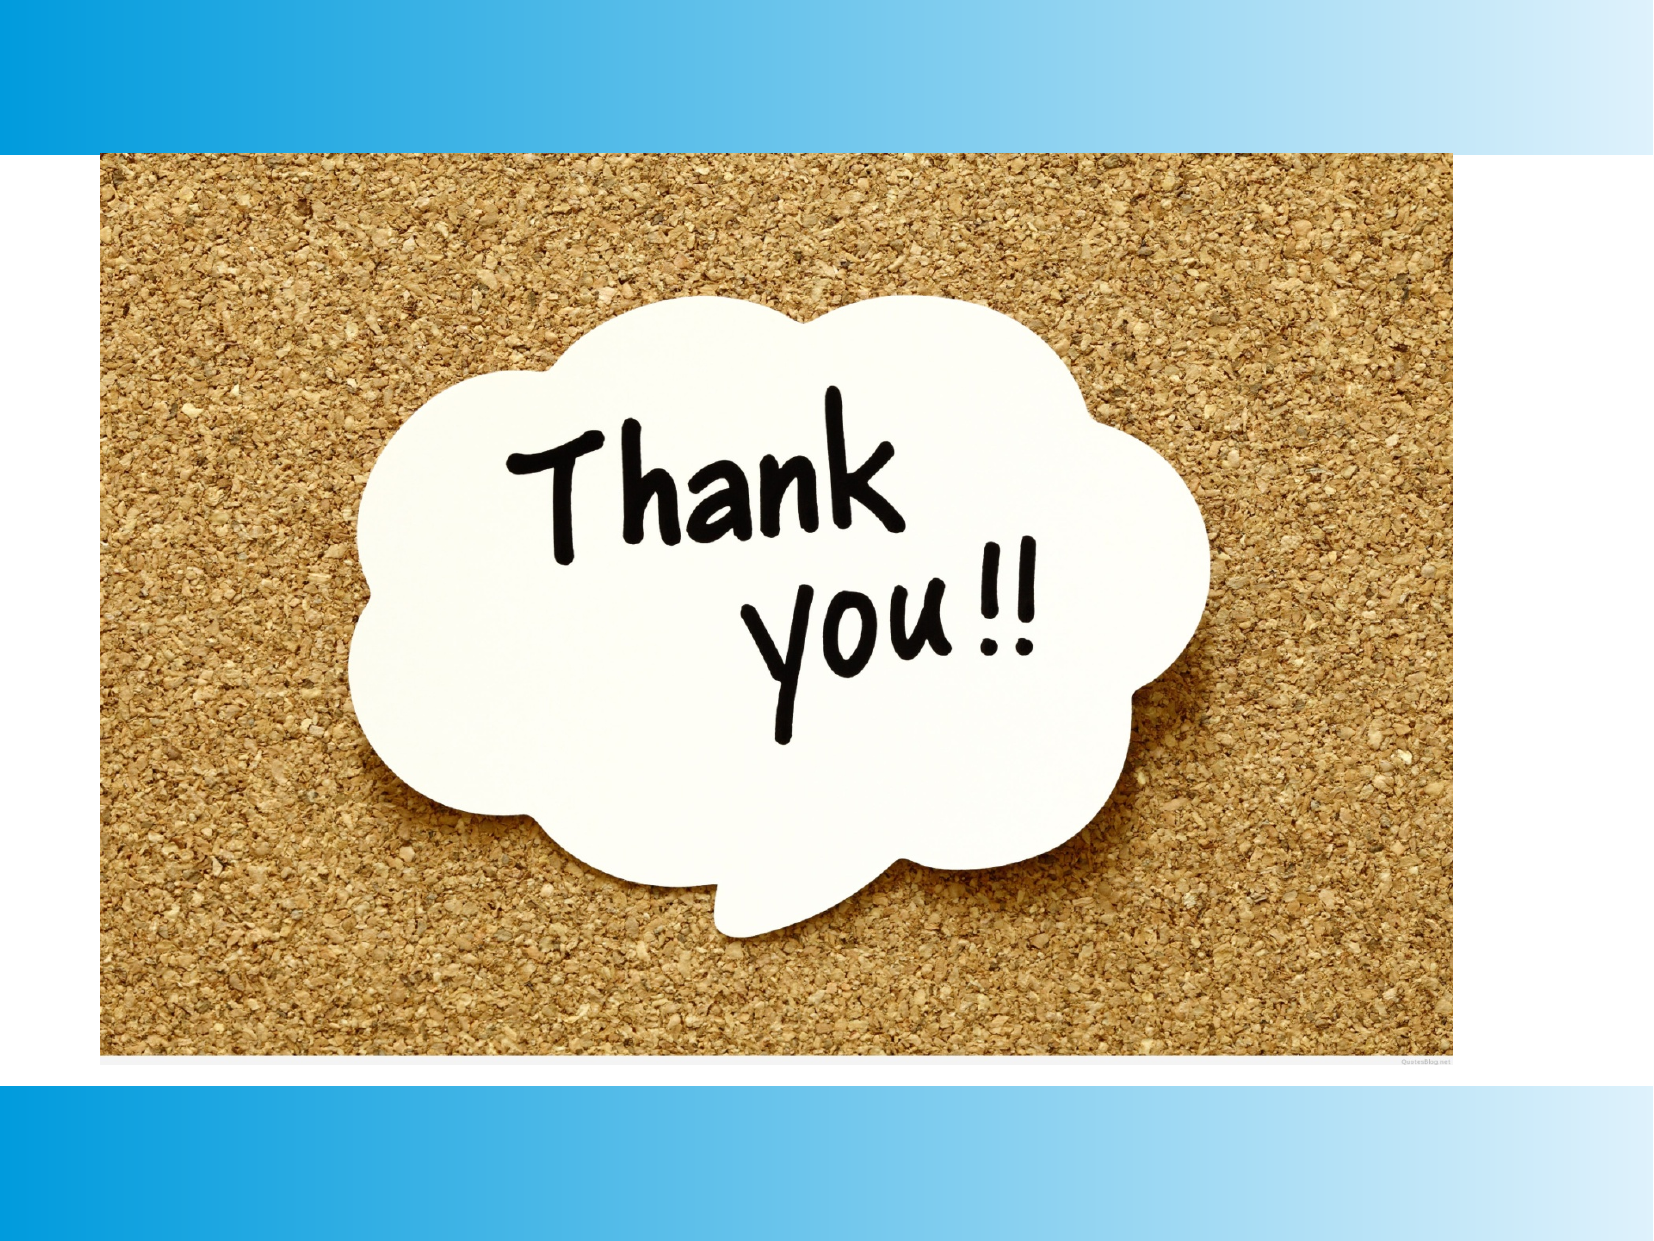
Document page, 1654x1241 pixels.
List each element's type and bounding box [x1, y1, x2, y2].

picture [100, 0, 1453, 1065]
